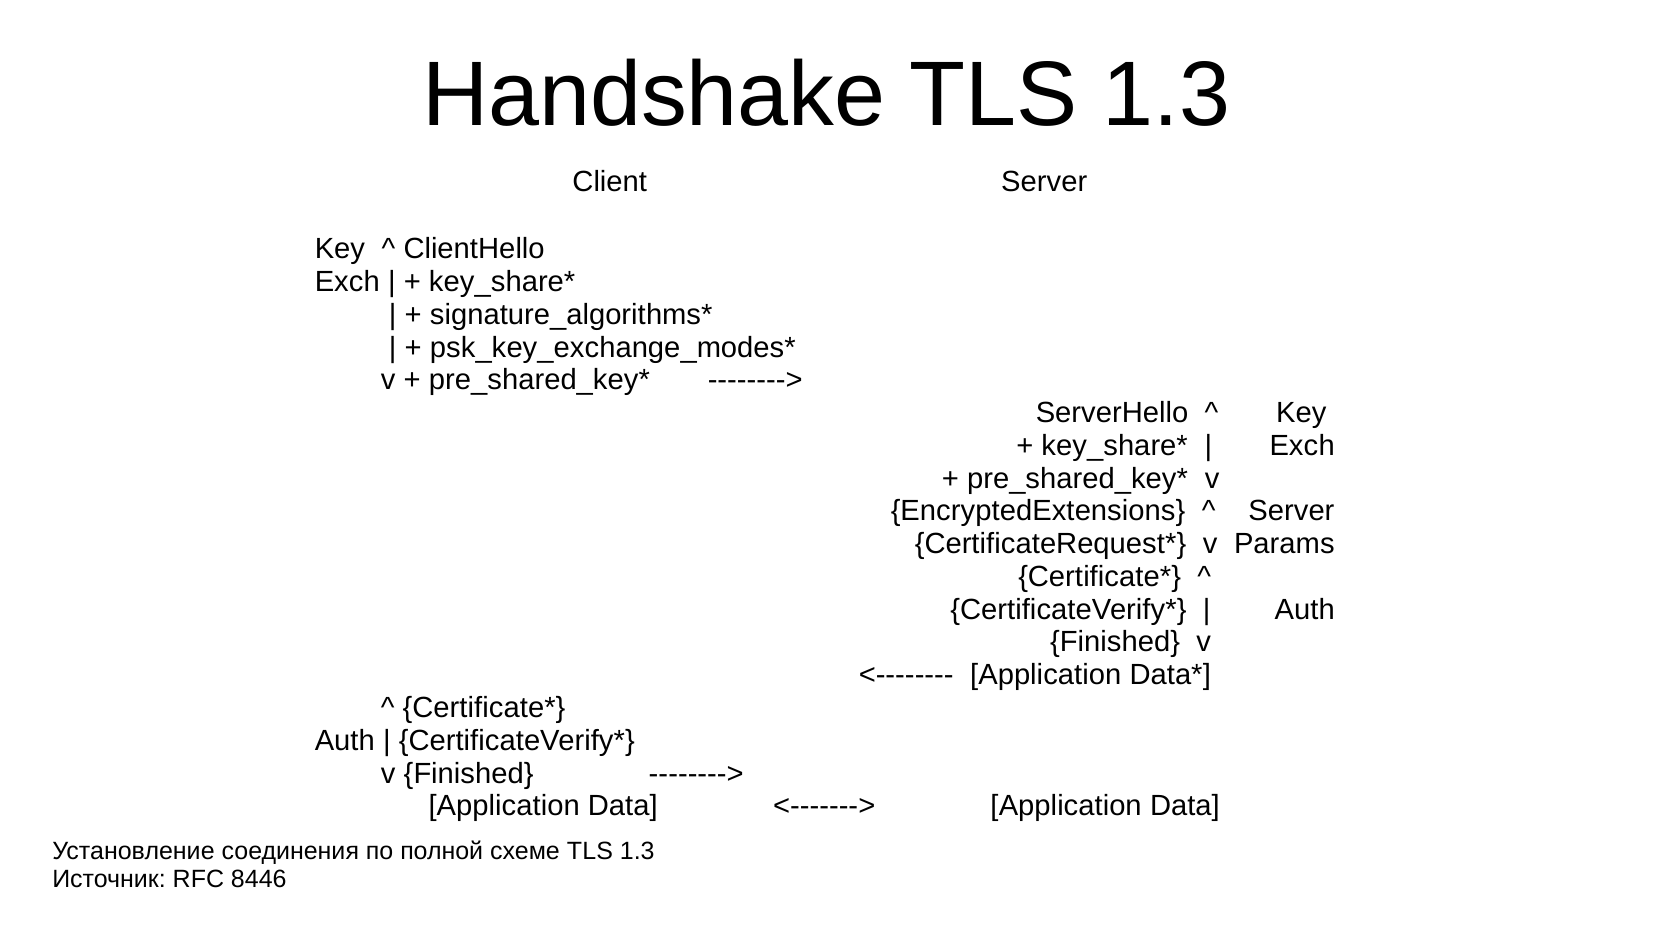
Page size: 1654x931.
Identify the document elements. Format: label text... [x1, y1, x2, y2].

title Handshake TLS 1.3 [82, 37, 1571, 151]
text_box Client Server Key ^ ClientHello Exch | + key_share* | + signature_algorithms* | + psk_key_exchange_modes* v + pre_shared_key* --------> ServerHello ^ Key + key_share* | Exch + pre_shared_key* v {EncryptedExtensions} ^ Server {CertificateRequest*} v Params {Certificate*} ^ {CertificateVerify*} | Auth {Finished} v <-------- [Application Data*] ^ {Certificate*} Auth | {CertificateVerify*} v {Finished} --------> [Application Data] <-------> [Application Data] [300, 150, 1351, 830]
text_box Установление соединения по полной схеме TLS 1.3 Источник: RFC 8446 [37, 829, 676, 901]
